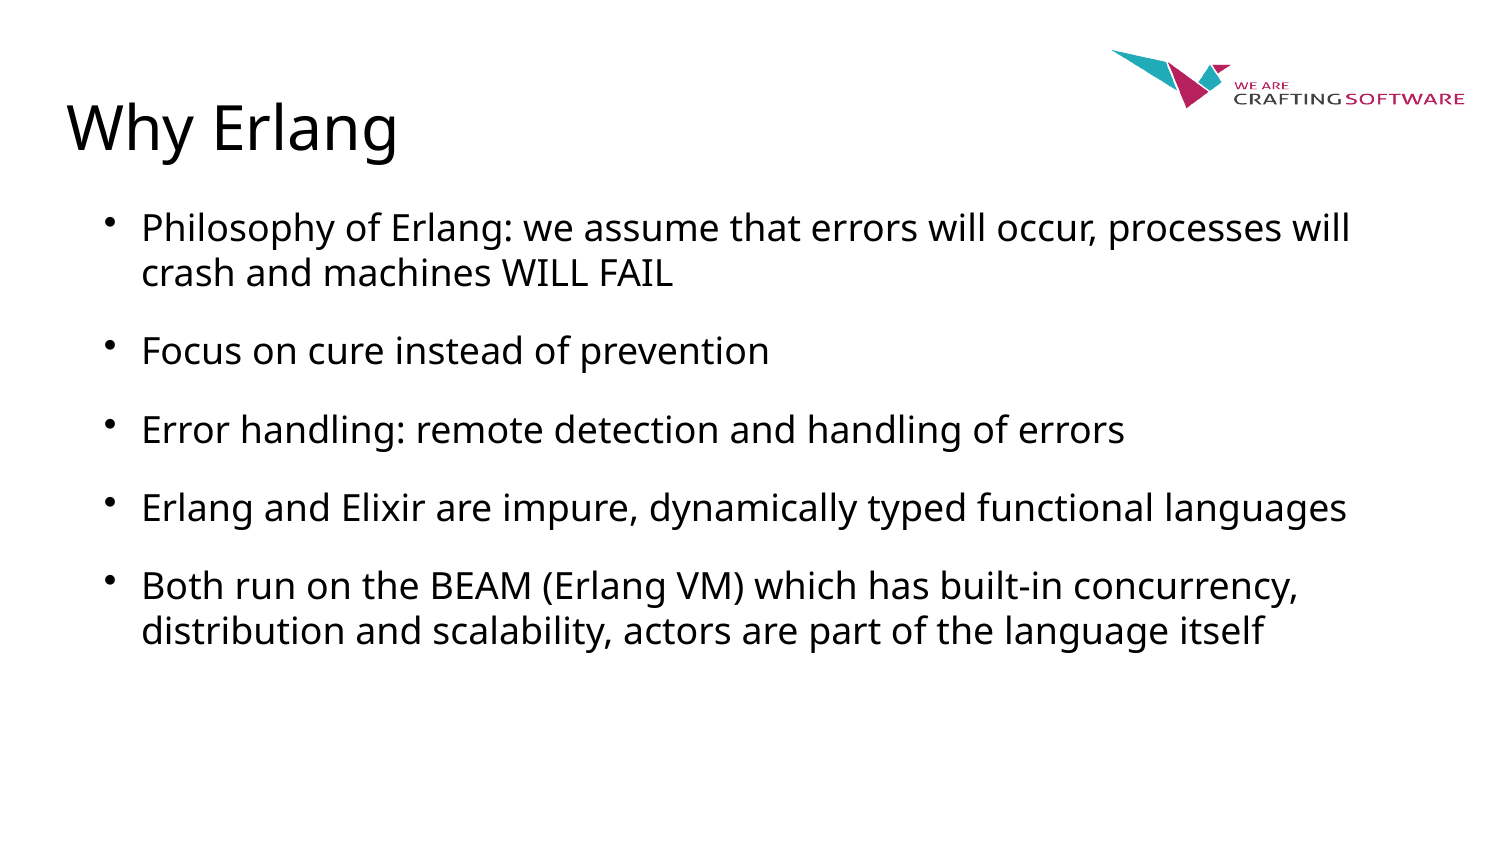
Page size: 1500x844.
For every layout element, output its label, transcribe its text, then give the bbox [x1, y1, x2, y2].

list Philosophy of Erlang: we assume that errors will occur, processes will crash and machines WILL FAIL Focus on cure instead of prevention Error handling: remote detection and handling of errors Erlang and Elixir are impure, dynamically typed functional languages Both run on the BEAM (Erlang VM) which has built-in concurrency, distribution and scalability, actors are part of the language itself [51, 189, 1449, 750]
picture [1094, 0, 1481, 163]
title Why Erlang [51, 72, 1449, 167]
